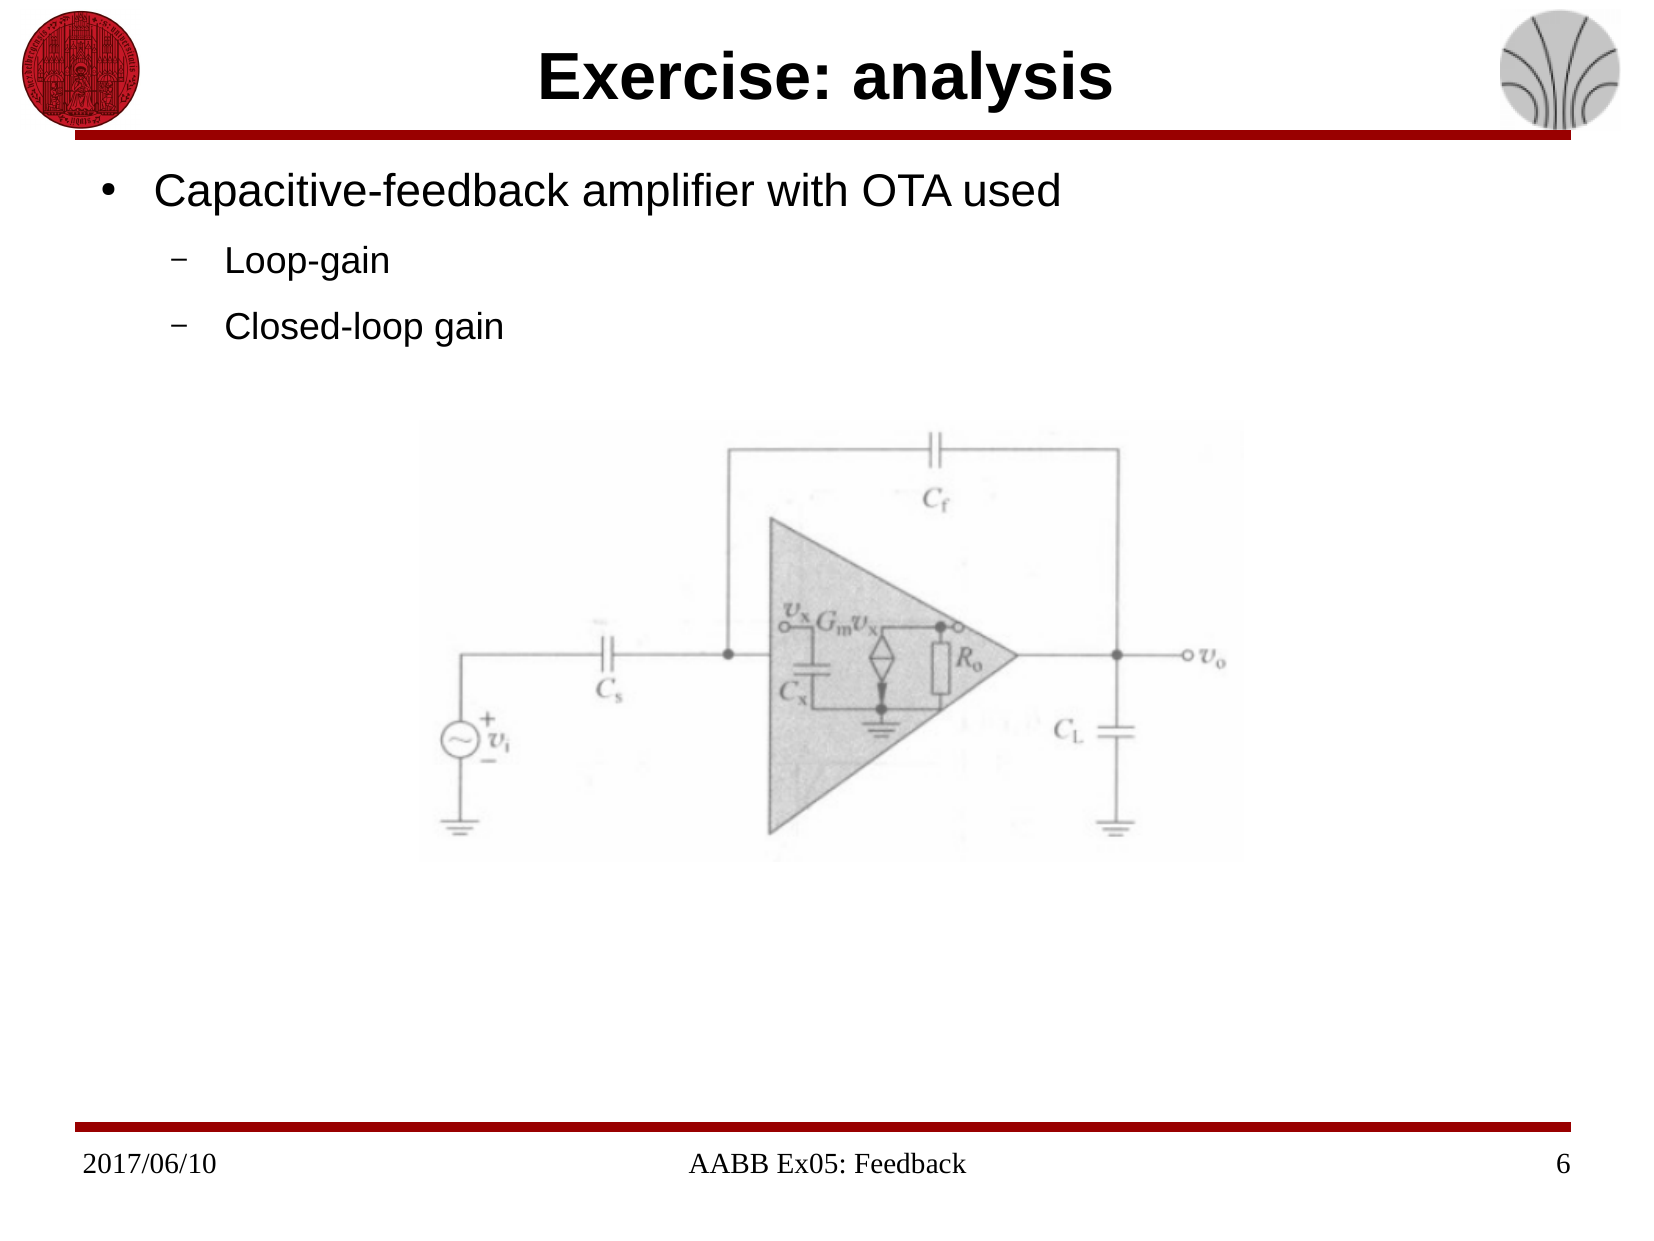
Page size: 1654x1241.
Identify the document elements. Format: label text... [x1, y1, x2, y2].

title Exercise: analysis [82, 25, 1571, 127]
list Capacitive-feedback amplifier with OTA used Loop-gain Closed-loop gain [82, 165, 1571, 1111]
picture [20, 9, 141, 130]
picture [419, 420, 1244, 862]
picture [1500, 9, 1621, 131]
